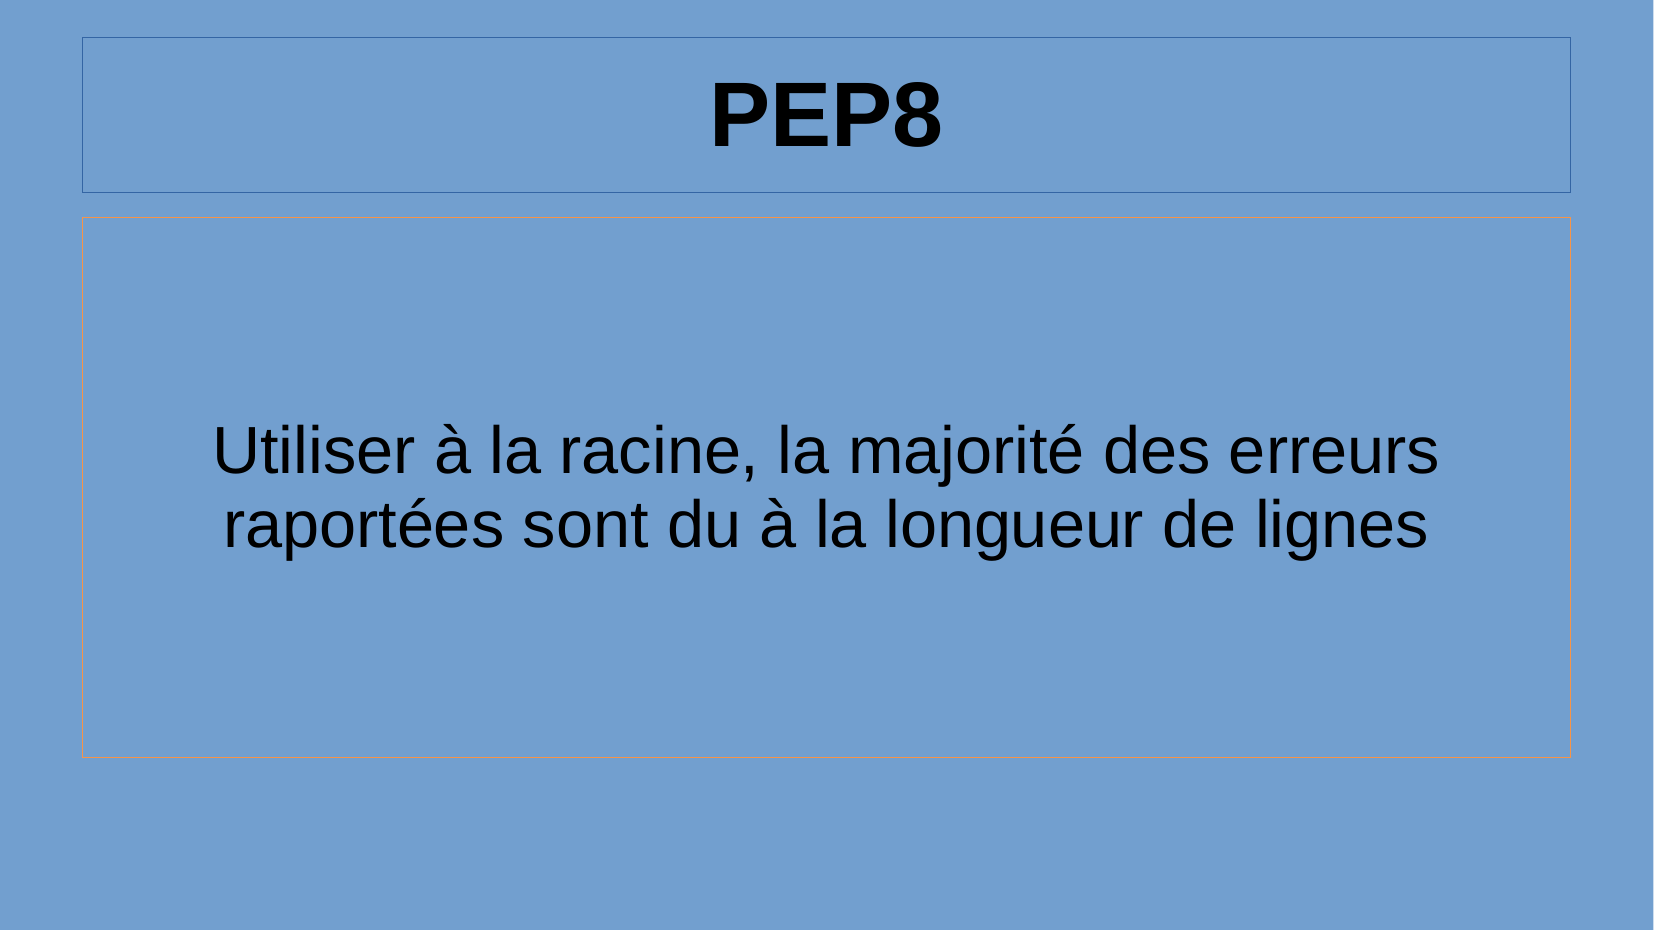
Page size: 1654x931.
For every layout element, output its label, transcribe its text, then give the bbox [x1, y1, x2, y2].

subtitle Utiliser à la racine, la majorité des erreurs raportées sont du à la longueur de lignes [82, 217, 1571, 758]
title PEP8 [82, 37, 1571, 193]
